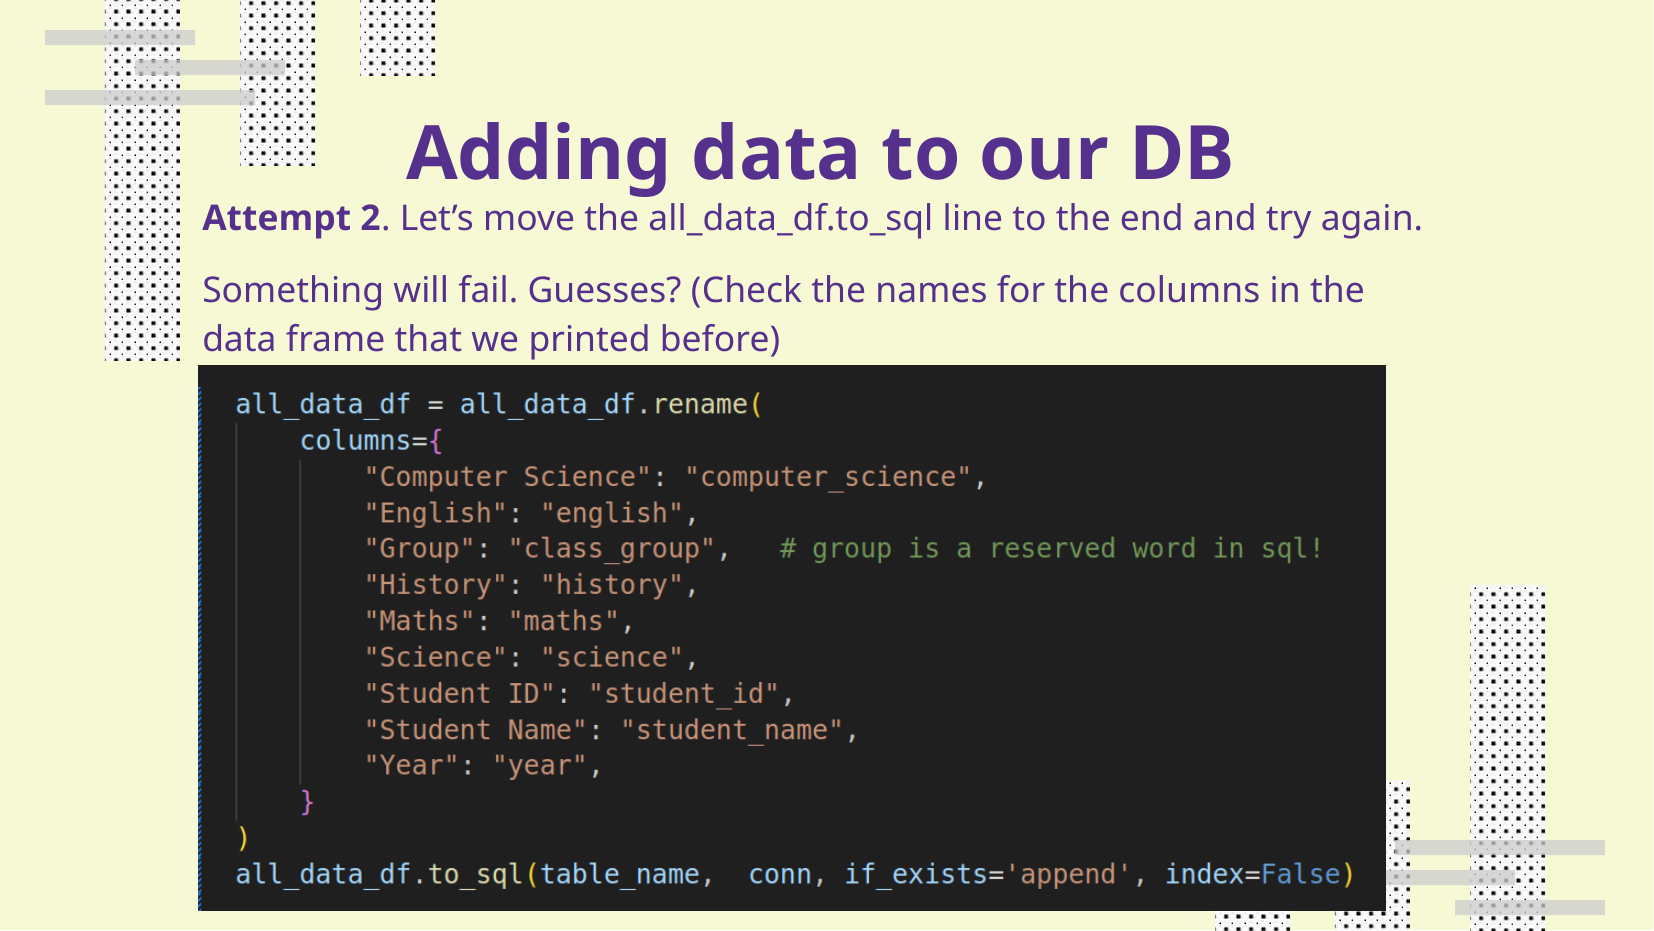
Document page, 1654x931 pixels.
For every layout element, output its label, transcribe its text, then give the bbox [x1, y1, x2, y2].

picture [104, 202, 180, 361]
picture [198, 365, 1410, 931]
picture [1470, 856, 1546, 900]
text_box Attempt 2. Let’s move the all_data_df.to_sql line to the end and try again. Something will fail. Guesses? (Check the names for the columns in the data frame that we printed before) [187, 202, 1463, 737]
picture [360, 0, 436, 76]
picture [1470, 916, 1546, 931]
picture [1470, 585, 1546, 840]
picture [104, 46, 180, 90]
picture [104, 0, 180, 30]
title Adding data to our DB [76, 98, 1565, 202]
picture [240, 0, 315, 98]
